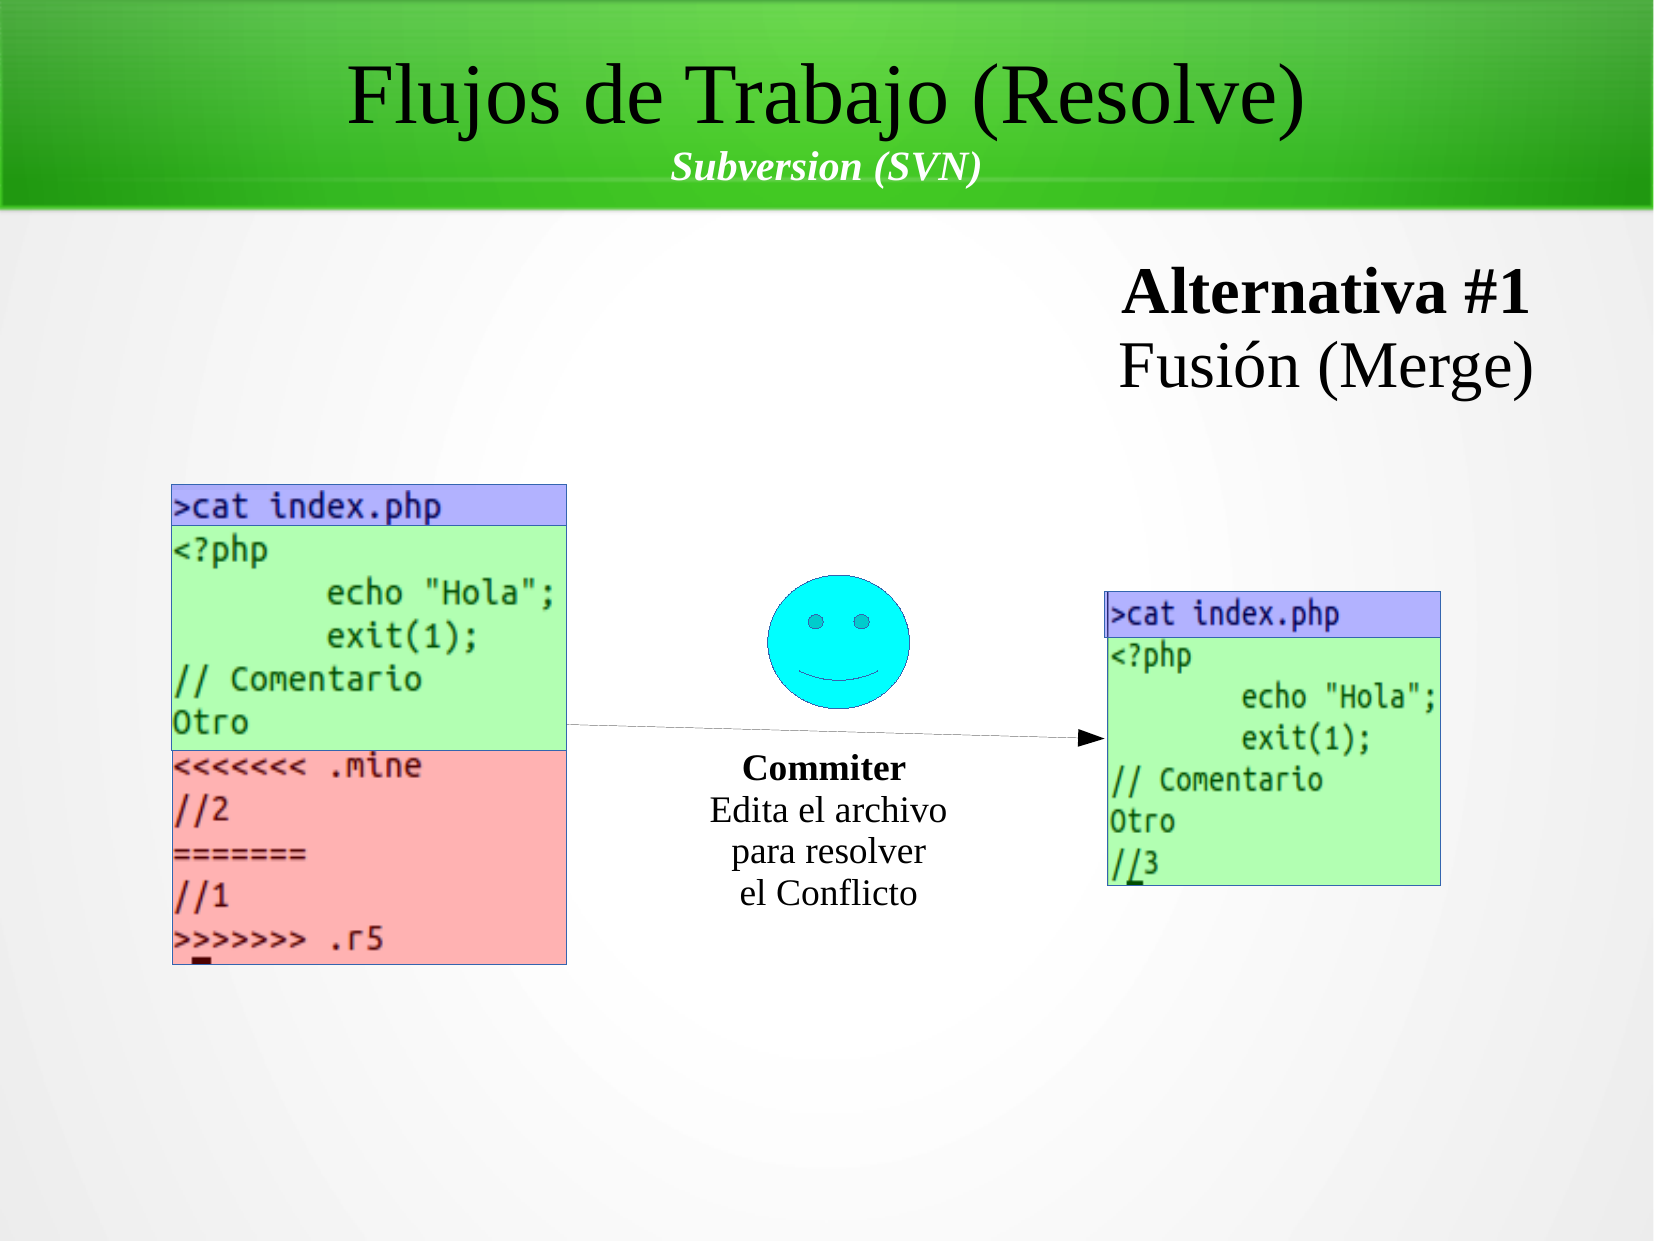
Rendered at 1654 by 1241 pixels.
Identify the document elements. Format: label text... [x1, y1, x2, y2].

text_box [171, 484, 567, 965]
picture [0, 0, 1654, 1241]
text_box [1104, 591, 1441, 886]
text_box Alternativa #1 Fusión (Merge) [1086, 246, 1568, 411]
title Flujos de Trabajo (Resolve) Subversion (SVN) [82, 46, 1571, 190]
text_box Commiter Edita el archivo para resolver el Conflicto [694, 739, 964, 922]
text_box [767, 575, 910, 709]
